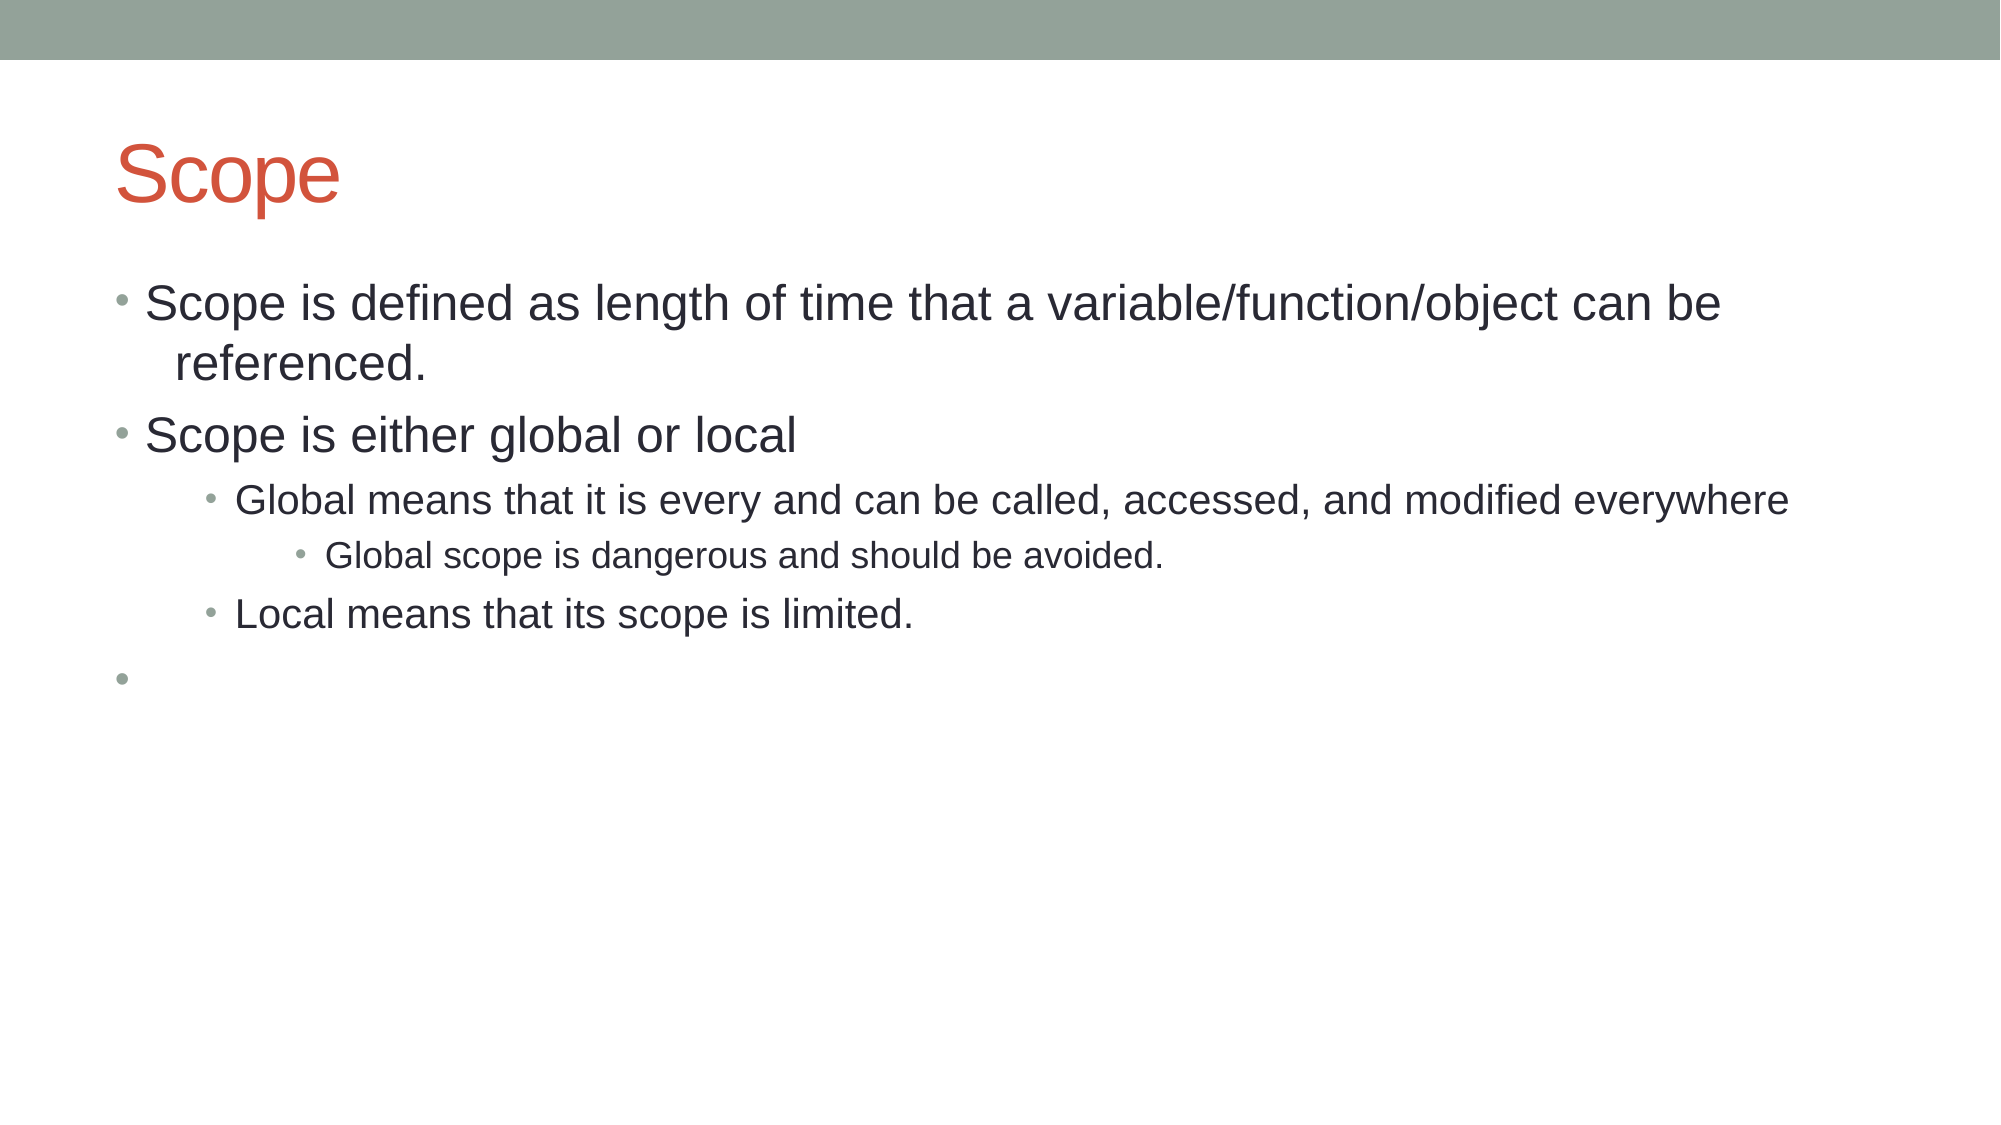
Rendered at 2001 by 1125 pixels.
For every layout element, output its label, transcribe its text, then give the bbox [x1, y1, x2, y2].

title Scope [99, 87, 1900, 251]
list Scope is defined as length of time that a variable/function/object can be referenced. Scope is either global or local Global means that it is every and can be called, accessed, and modified everywhere Global scope is dangerous and should be avoided. Local means that its scope is limited. [99, 262, 1900, 1063]
